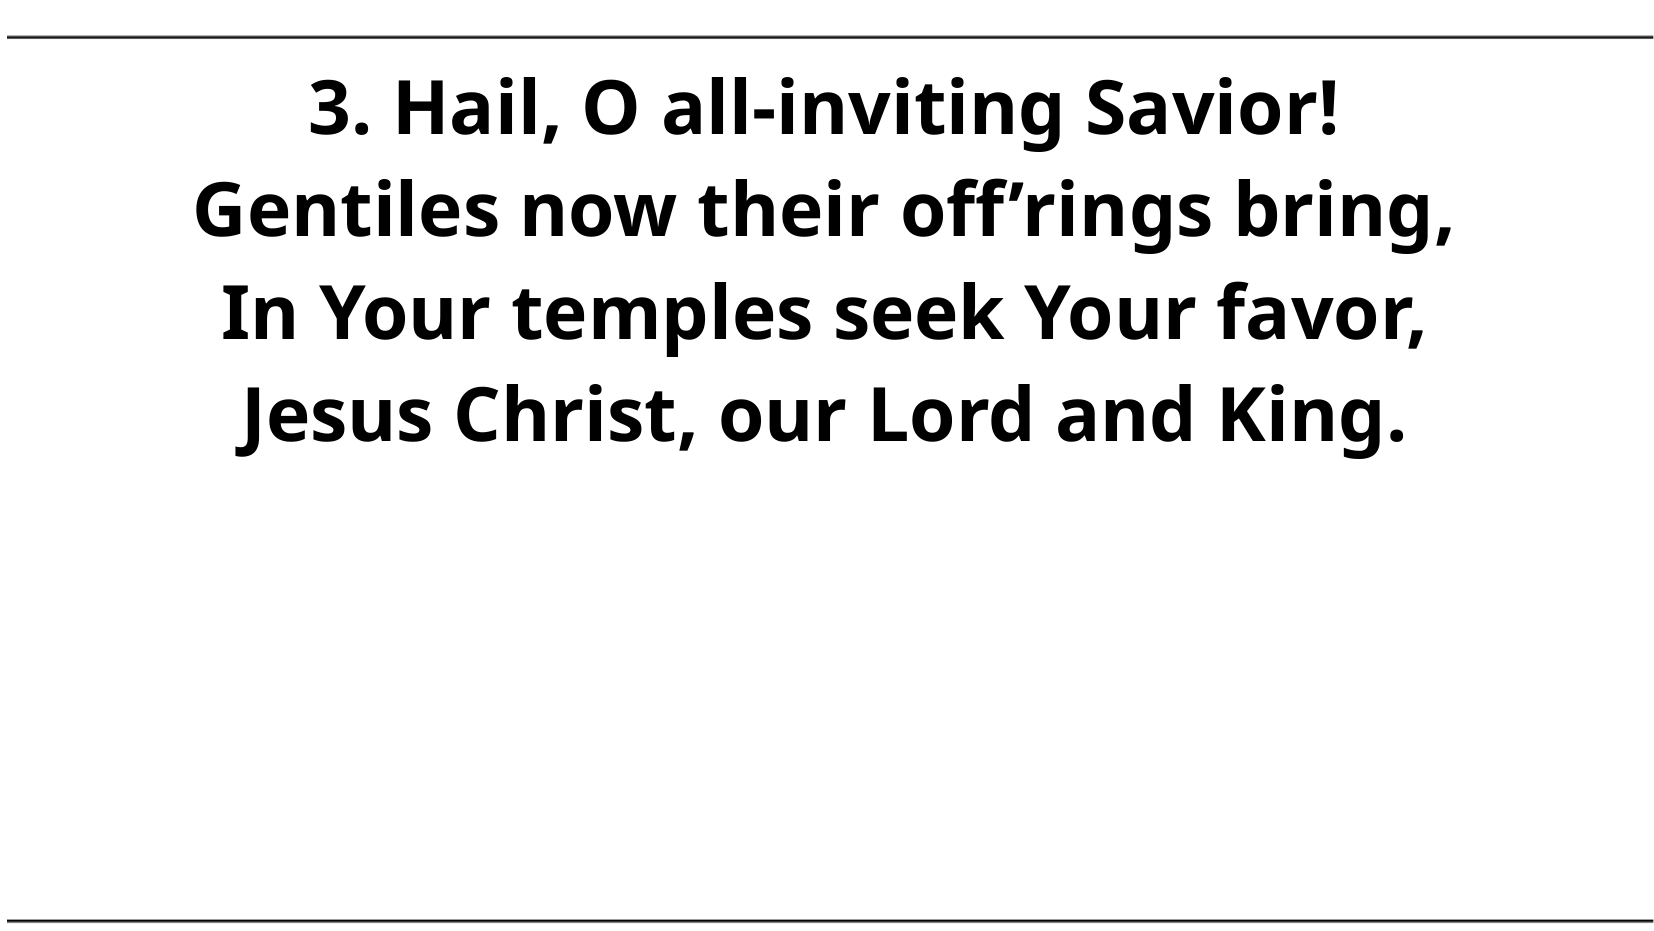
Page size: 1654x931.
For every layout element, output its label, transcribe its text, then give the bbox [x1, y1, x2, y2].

text_box 3. Hail, O all-inviting Savior! Gentiles now their off’rings bring, In Your temples seek Your favor, Jesus Christ, our Lord and King. [60, 47, 1591, 462]
picture [7, 14, 1654, 931]
